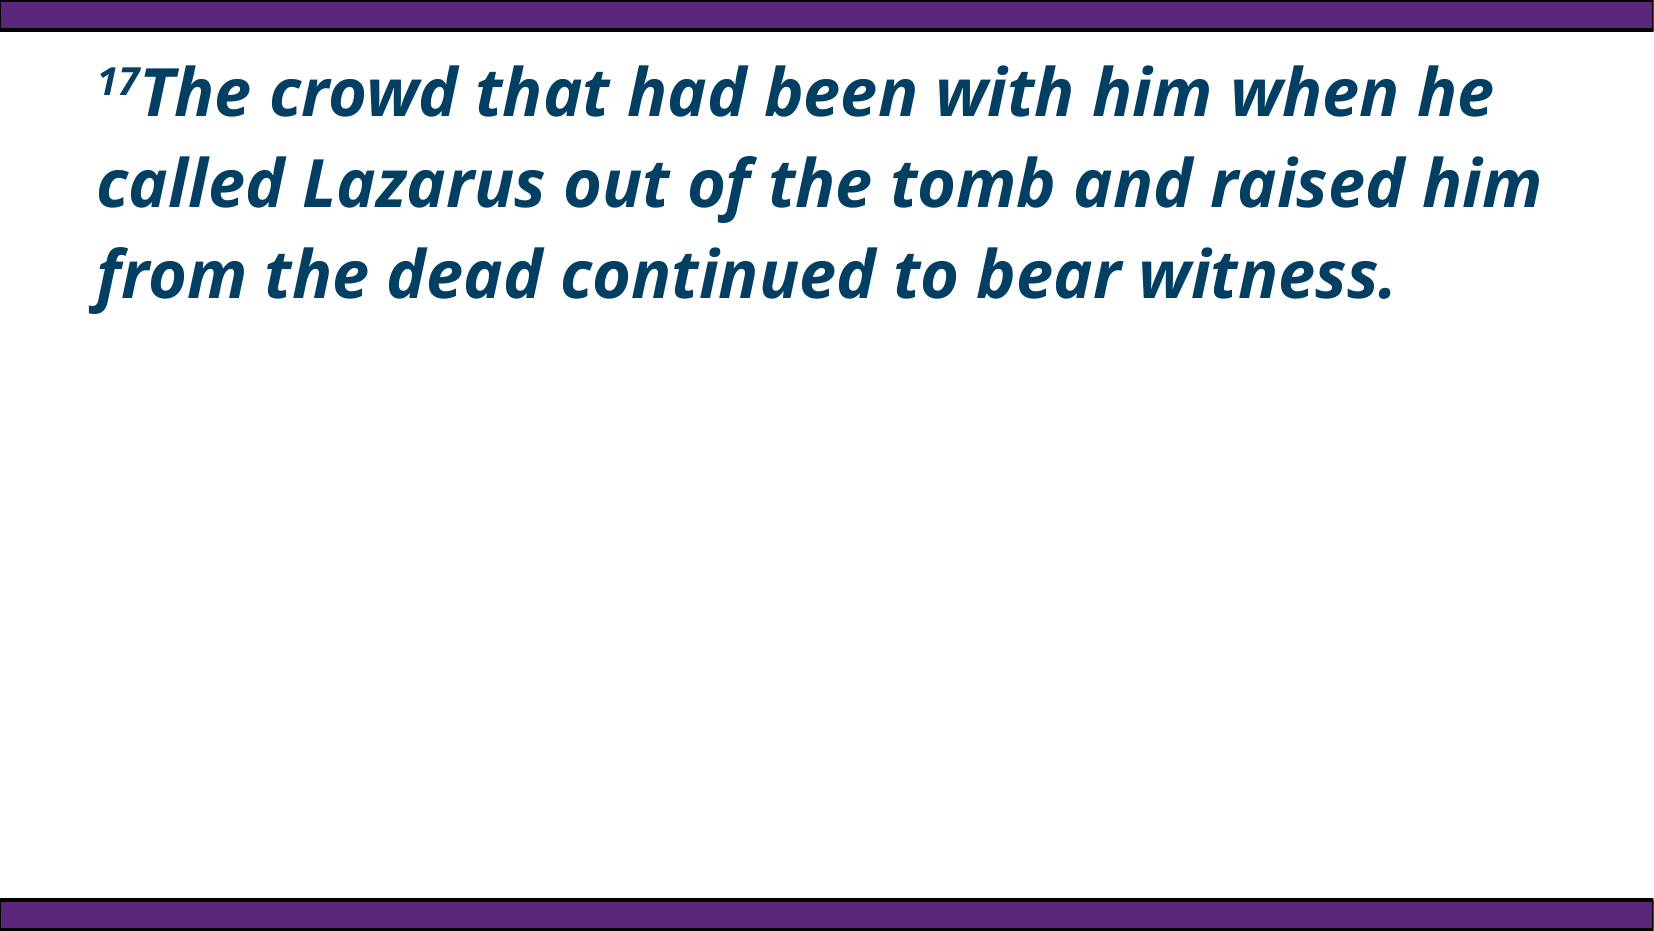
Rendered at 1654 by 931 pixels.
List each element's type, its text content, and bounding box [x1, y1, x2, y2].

picture [0, 31, 1654, 900]
text_box 17The crowd that had been with him when he called Lazarus out of the tomb and raised him from the dead continued to bear witness. [82, 38, 1593, 361]
text_box [0, 900, 1654, 931]
text_box [0, 0, 1654, 31]
